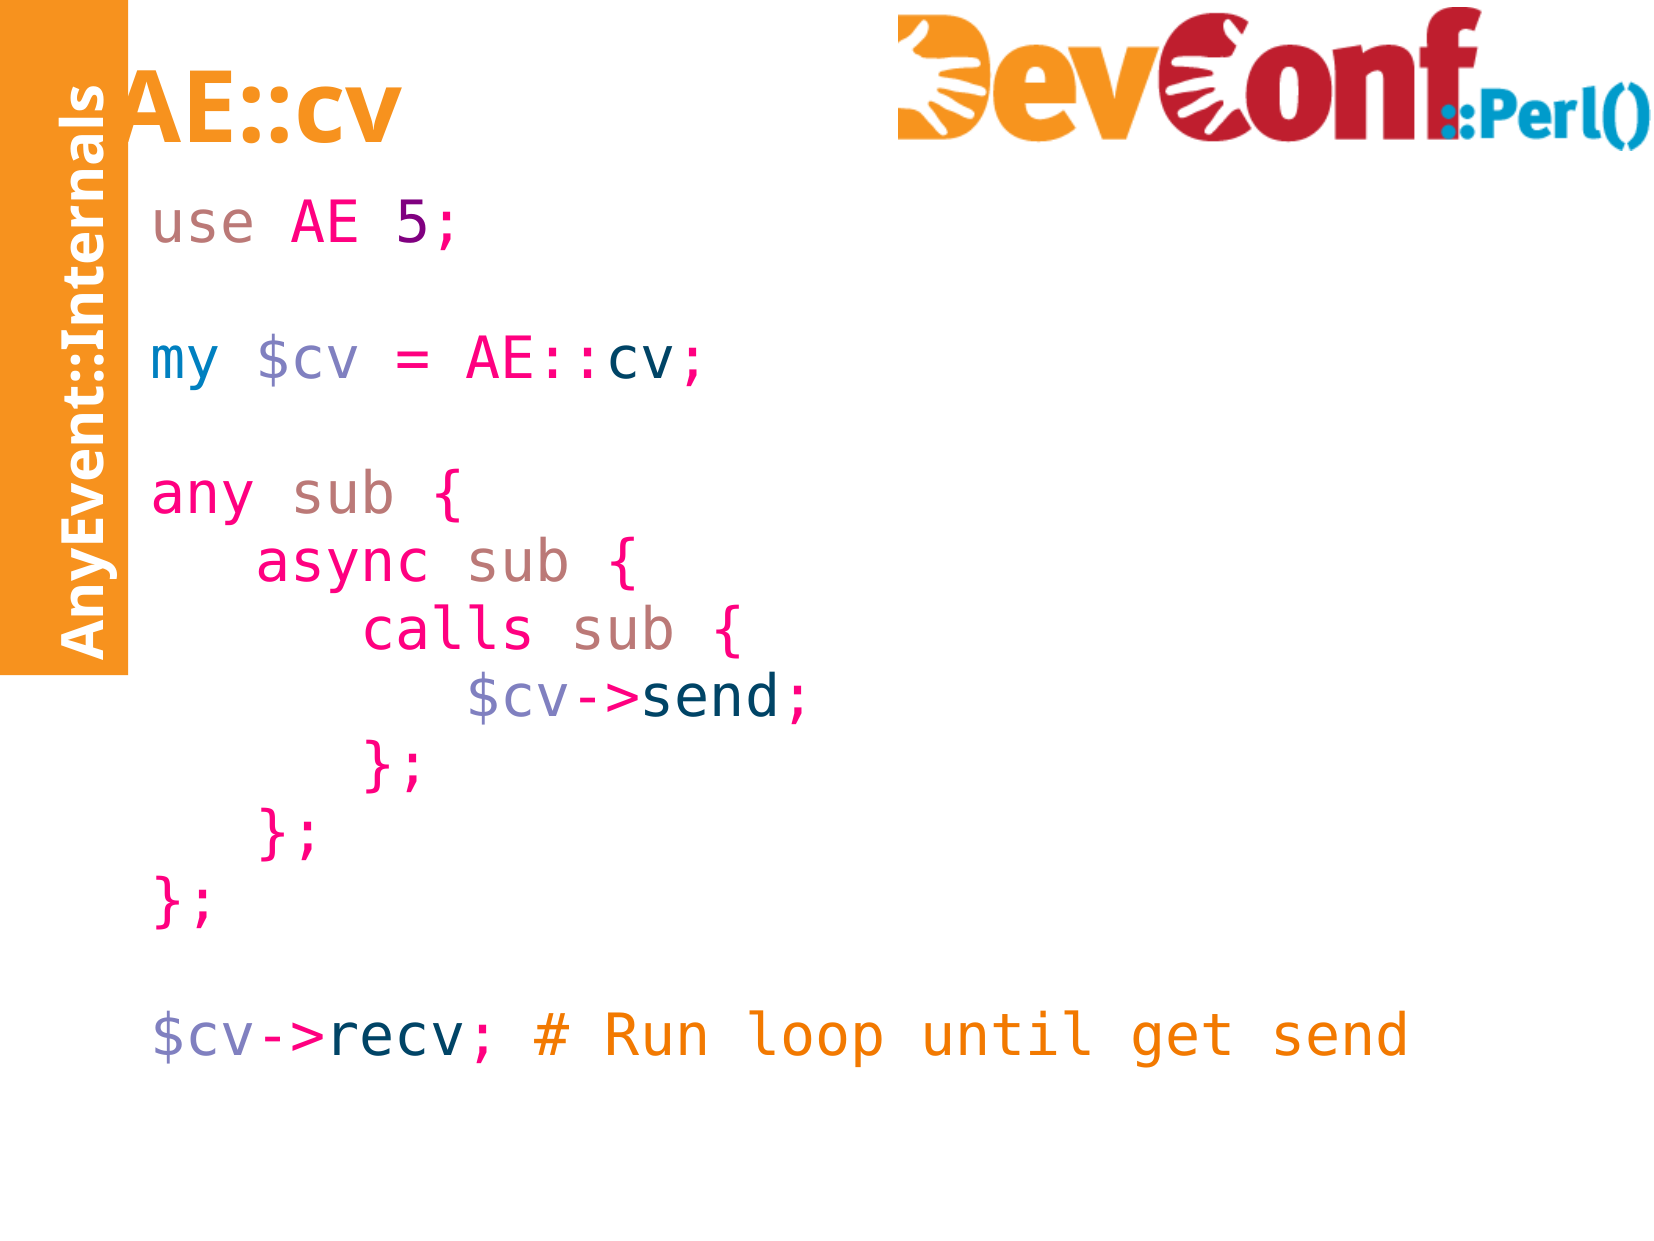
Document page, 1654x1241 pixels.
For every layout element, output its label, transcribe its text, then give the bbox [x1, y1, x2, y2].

text_box AnyEvent::Internals [0, 0, 84, 676]
title AE::cv [112, 45, 901, 162]
picture [898, 7, 1651, 151]
text_box use AE 5; my $cv = AE::cv; any sub { async sub { calls sub { $cv->send; }; }; }; $cv->recv; # Run loop until get send [150, 188, 1576, 1138]
